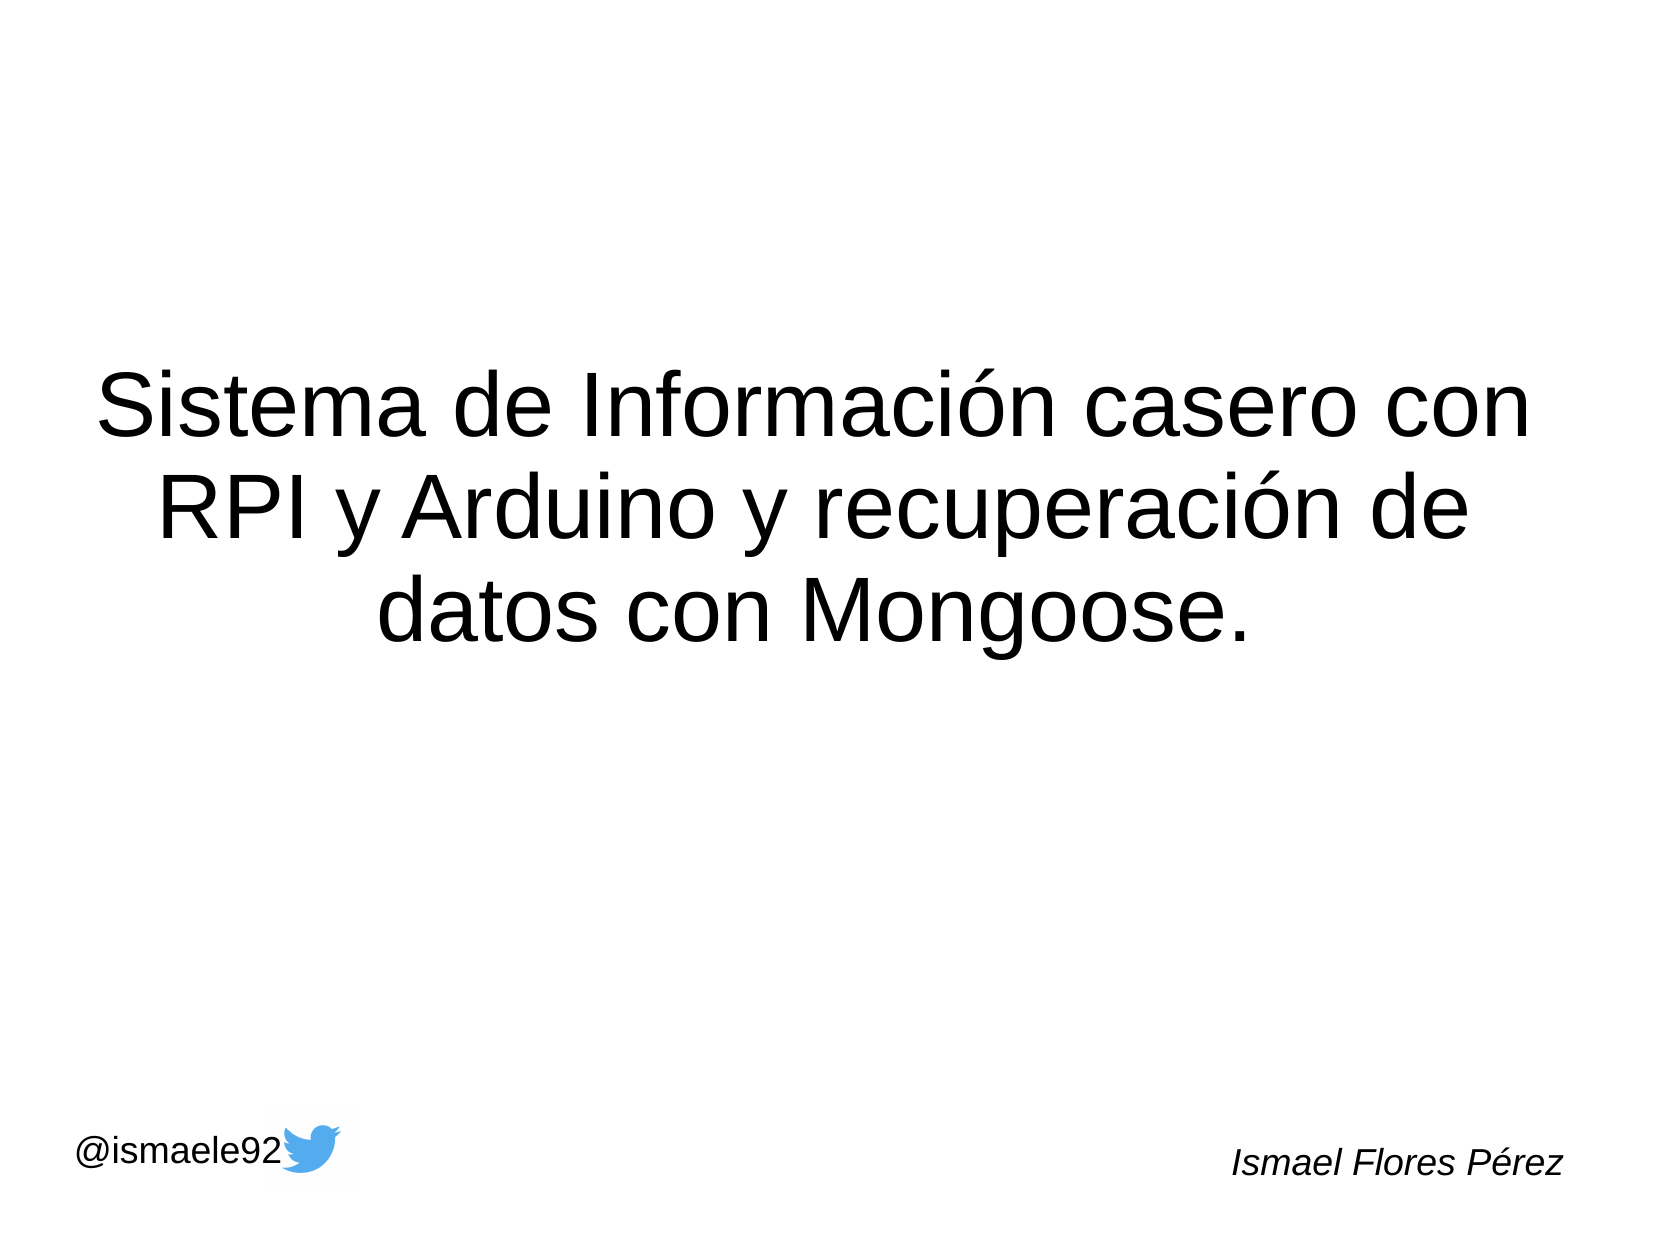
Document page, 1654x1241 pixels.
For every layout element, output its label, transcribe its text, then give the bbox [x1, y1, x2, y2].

text_box Ismael Flores Pérez [1216, 1133, 1595, 1191]
picture [267, 1106, 355, 1193]
title Sistema de Información casero con RPI y Arduino y recuperación de datos con Mongoose. [70, 353, 1559, 662]
text_box @ismaele92 [59, 1122, 319, 1179]
